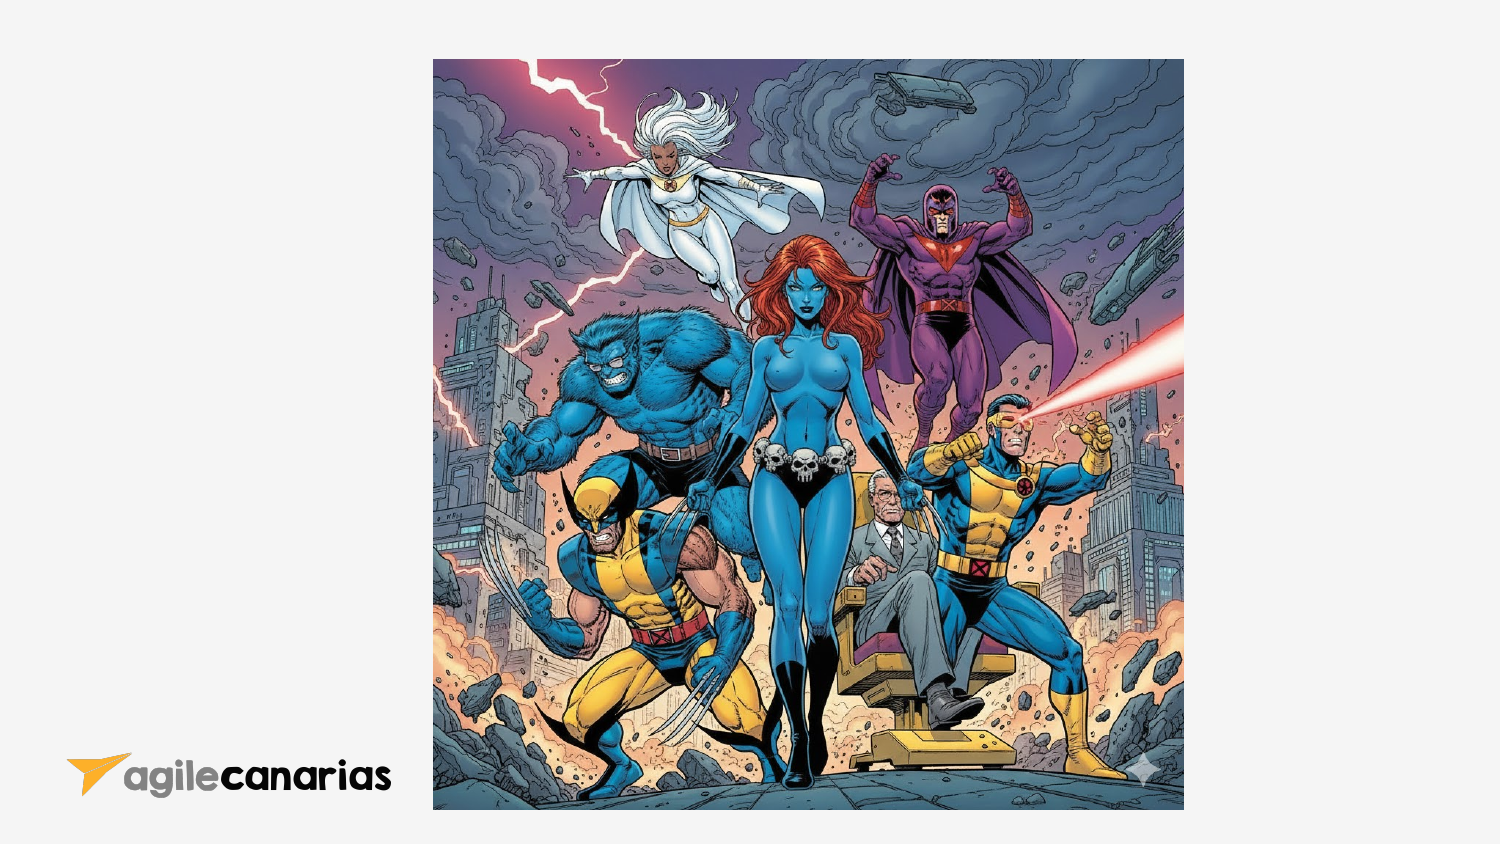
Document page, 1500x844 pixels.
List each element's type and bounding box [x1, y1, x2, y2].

picture [433, 59, 1184, 810]
picture [55, 741, 401, 810]
